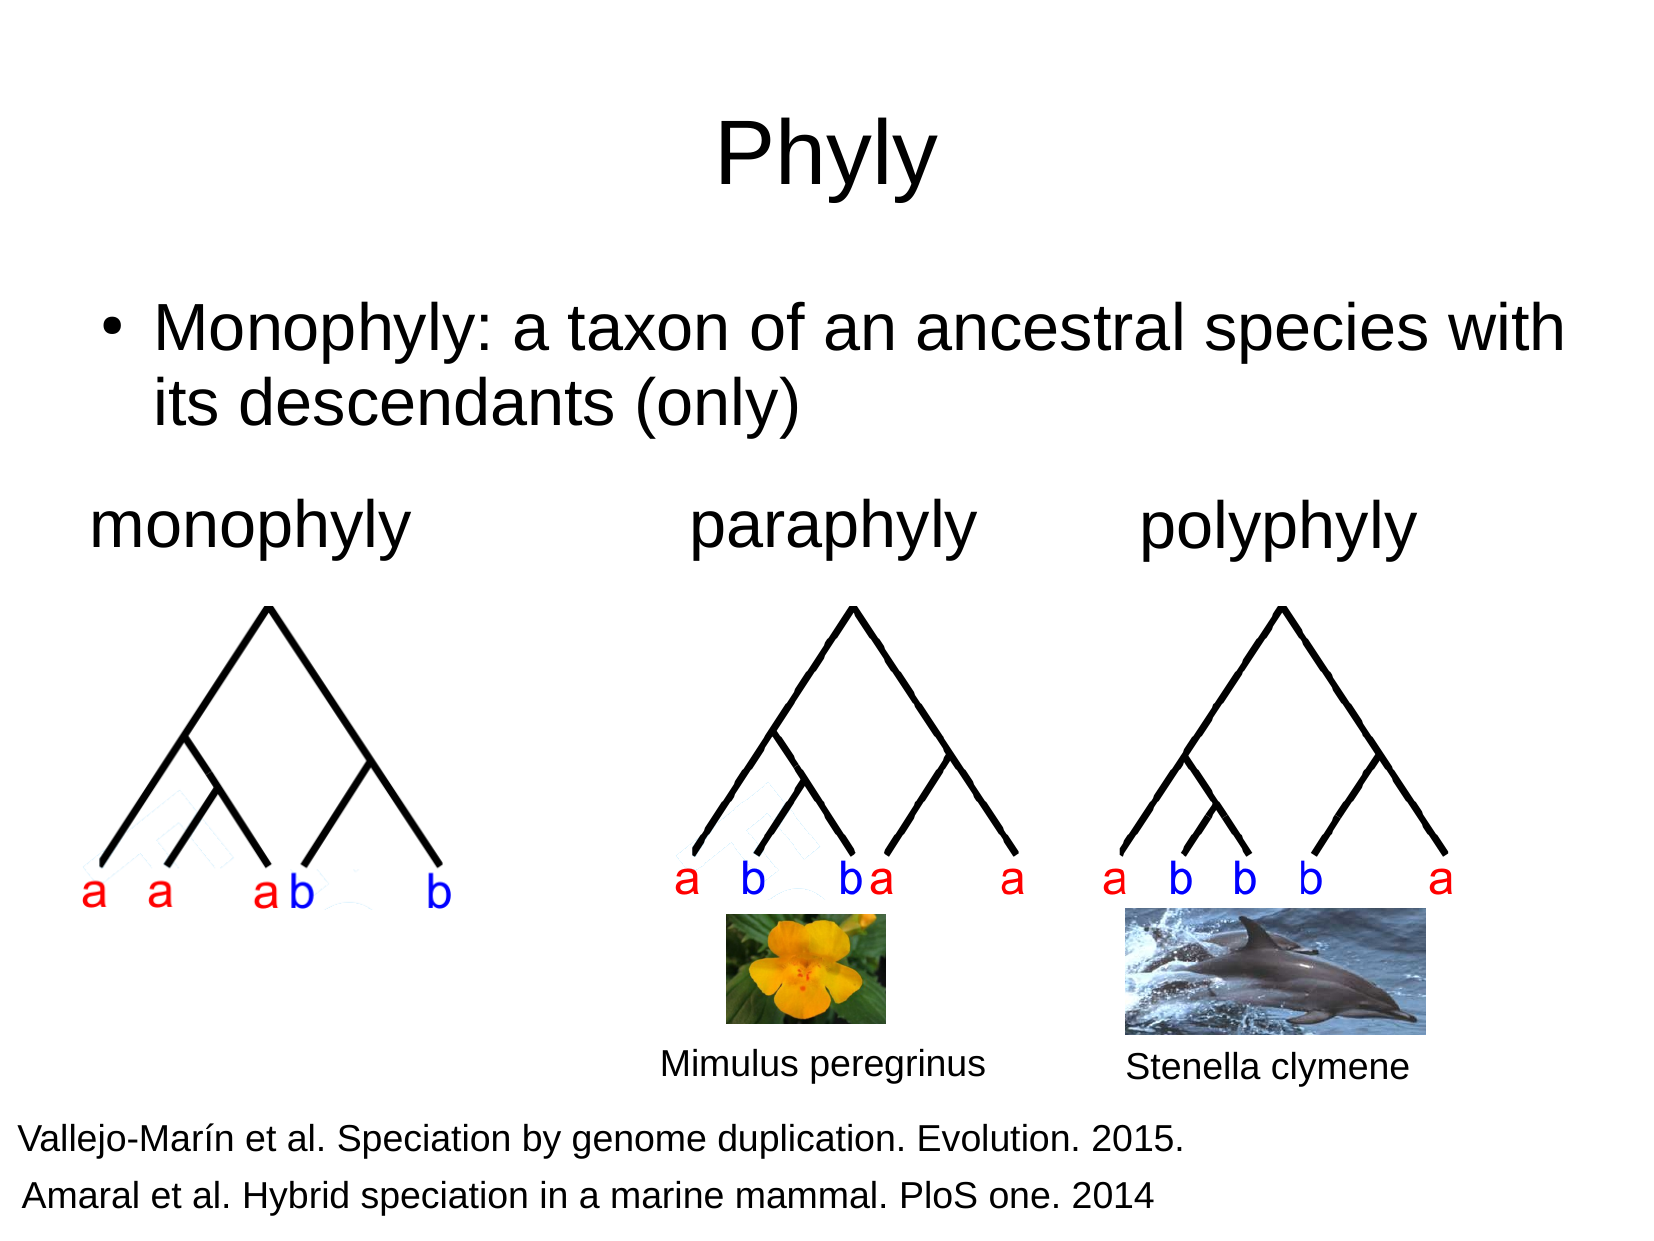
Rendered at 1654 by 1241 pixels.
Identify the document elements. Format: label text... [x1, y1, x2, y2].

picture [1125, 908, 1426, 1036]
text_box Vallejo‐Marín et al. Speciation by genome duplication. Evolution. 2015. [2, 1110, 1201, 1167]
text_box monophyly [75, 480, 511, 570]
picture [726, 914, 886, 1024]
text_box Amaral et al. Hybrid speciation in a marine mammal. PloS one. 2014 [6, 1166, 1171, 1224]
picture [675, 606, 1452, 901]
text_box Mimulus peregrinus [645, 1035, 1001, 1092]
text_box paraphyly [675, 480, 1006, 570]
picture [82, 606, 451, 910]
text_box Stenella clymene [1110, 1038, 1426, 1096]
text_box polyphyly [1125, 480, 1456, 571]
list Monophyly: a taxon of an ancestral species with its descendants (only) [82, 290, 1571, 1010]
title Phyly [82, 49, 1571, 257]
